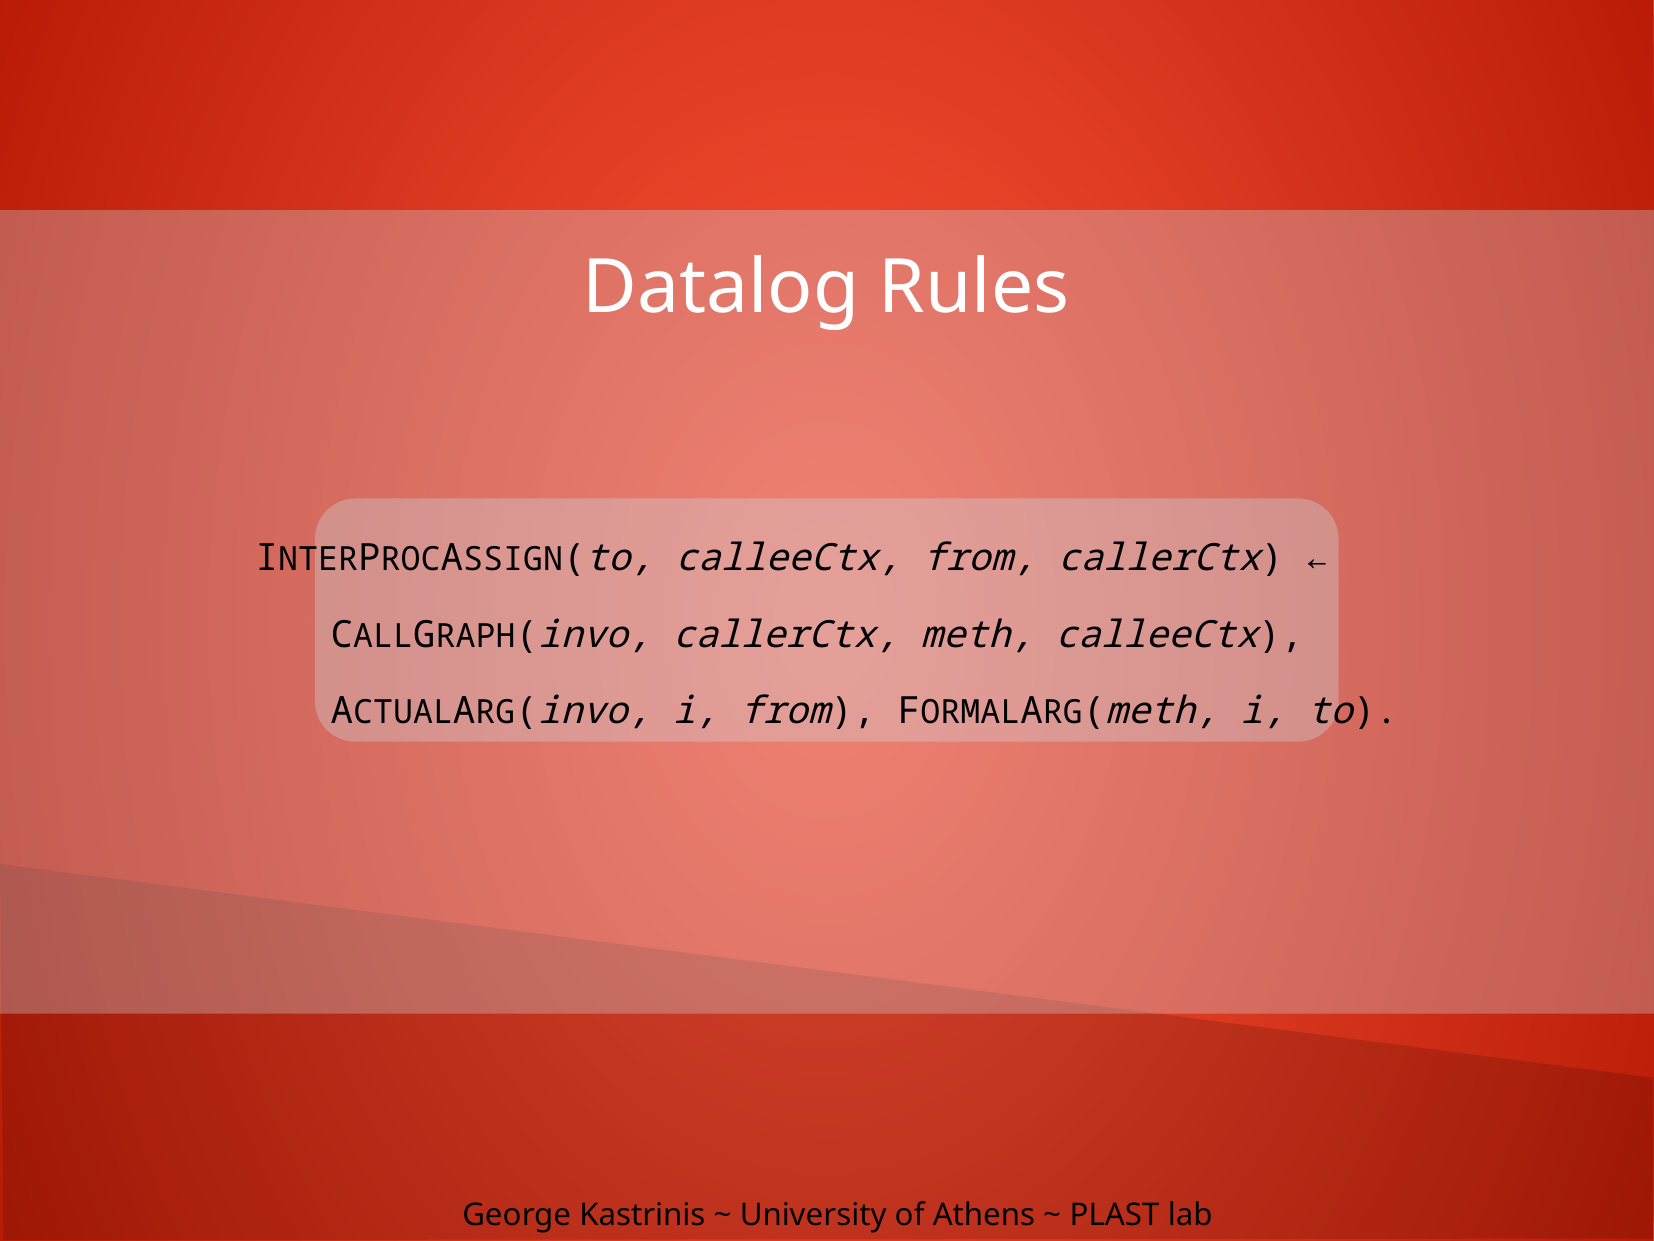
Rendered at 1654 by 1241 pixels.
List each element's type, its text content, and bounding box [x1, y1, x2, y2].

text_box INTERPROCASSIGN(to, calleeCtx, from, callerCtx) ← CALLGRAPH(invo, callerCtx, meth, calleeCtx), ACTUALARG(invo, i, from), FORMALARG(meth, i, to). [314, 498, 1339, 742]
text_box [0, 210, 1654, 1014]
text_box Datalog Rules [568, 225, 1086, 331]
text_box George Kastrinis ~ University of Athens ~ PLAST lab [447, 1185, 1207, 1236]
